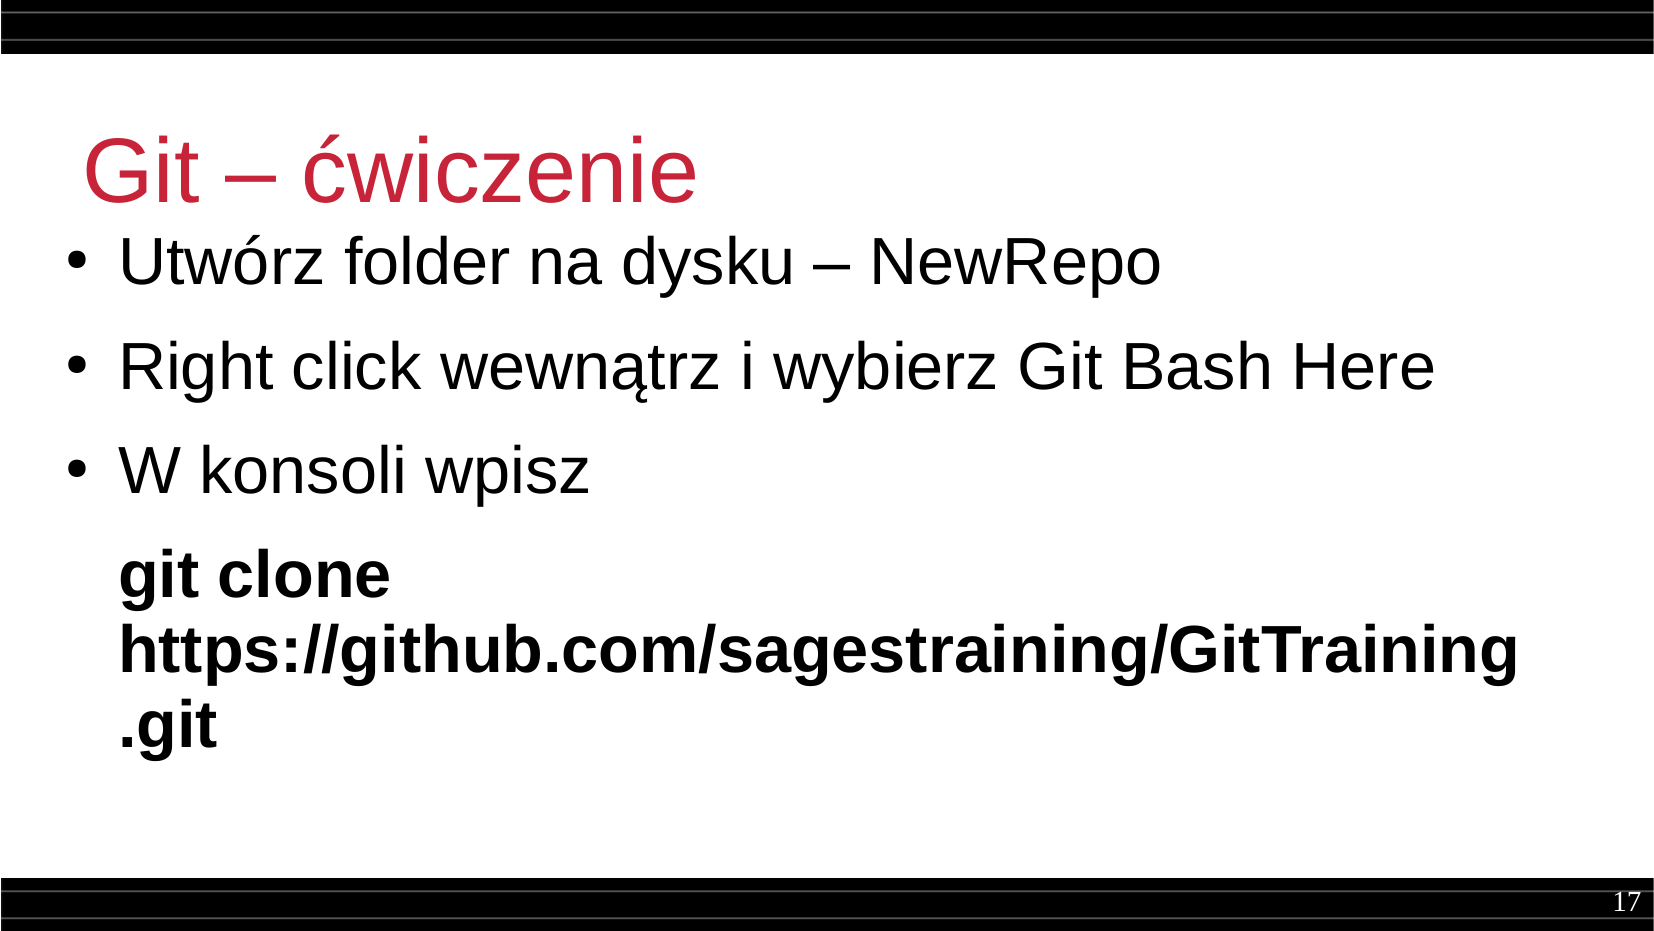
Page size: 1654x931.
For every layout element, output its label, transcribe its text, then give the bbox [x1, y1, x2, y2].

title Git – ćwiczenie [82, 92, 1571, 249]
picture [1, 878, 1654, 931]
list Utwórz folder na dysku – NewRepo Right click wewnątrz i wybierz Git Bash Here W konsoli wpisz git clone https://github.com/sagestraining/GitTraining.git [47, 224, 1536, 804]
picture [1, 0, 1654, 54]
